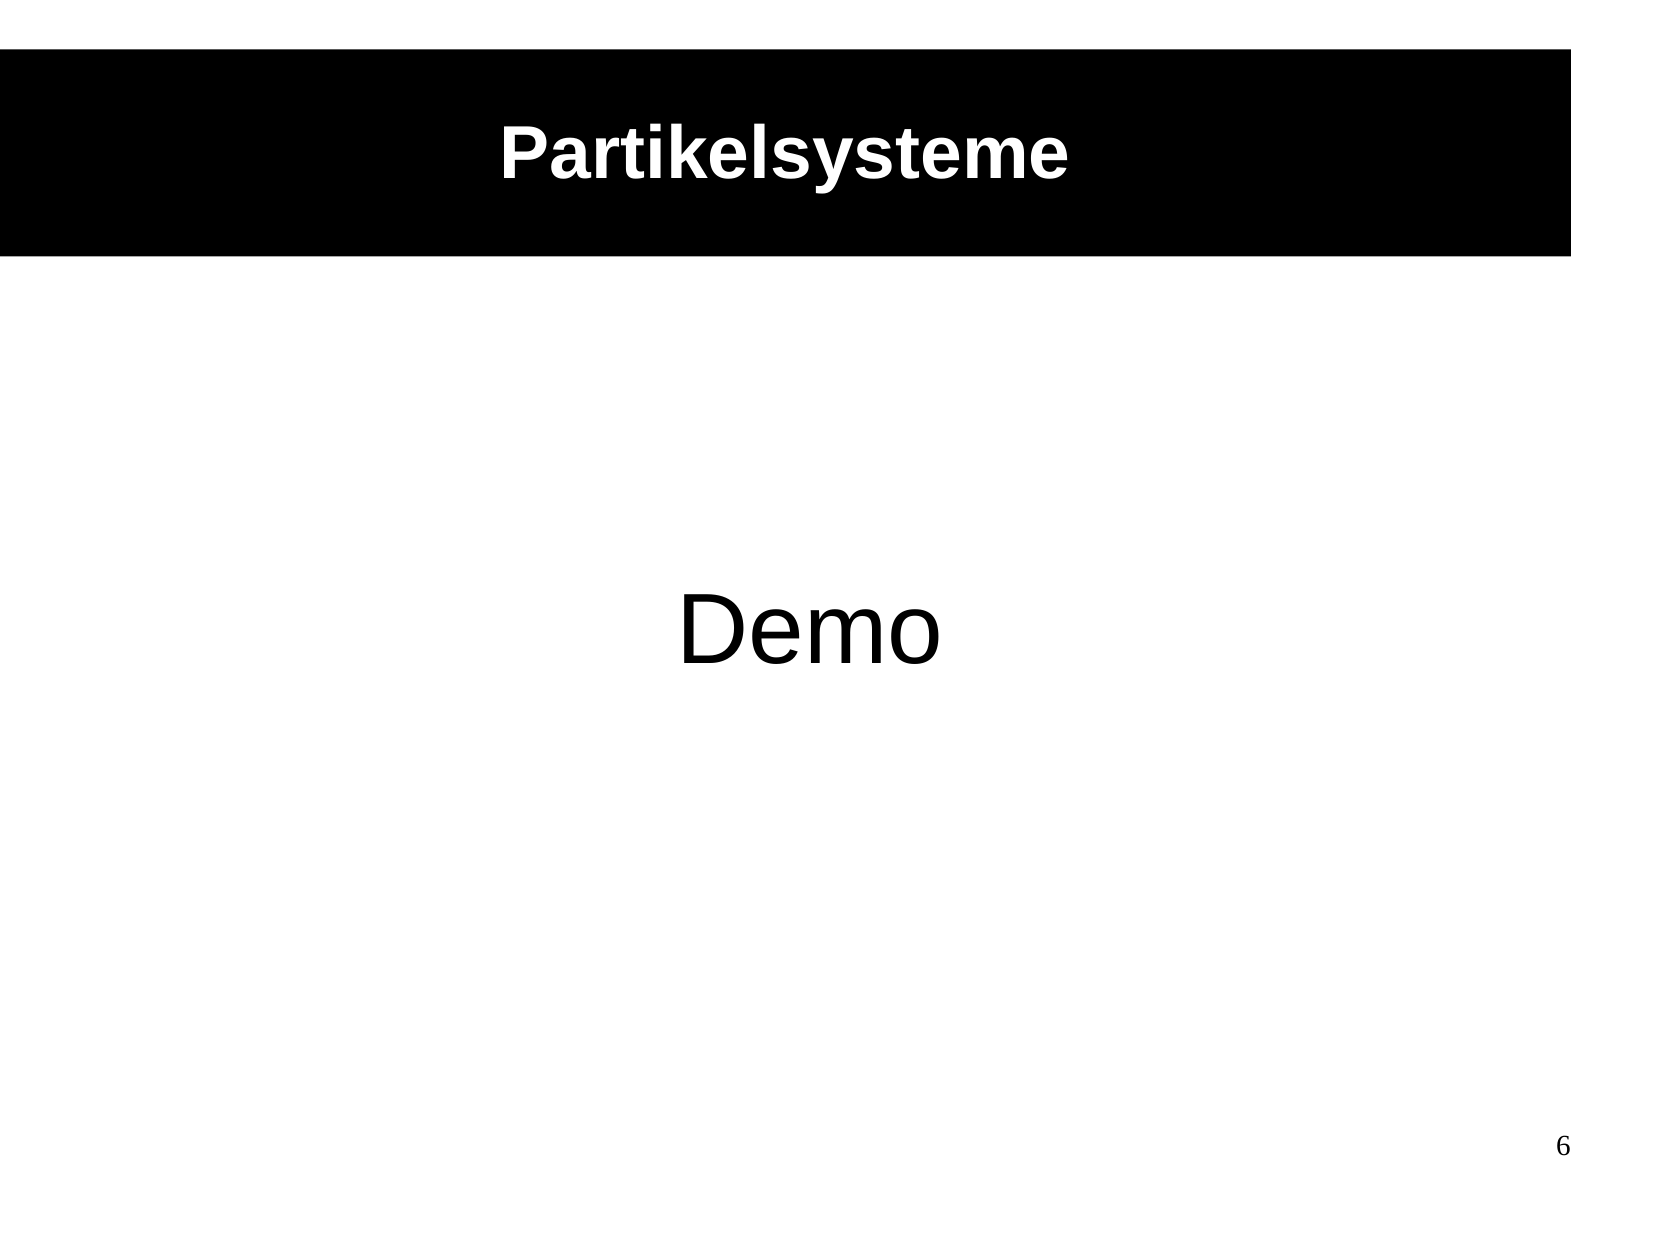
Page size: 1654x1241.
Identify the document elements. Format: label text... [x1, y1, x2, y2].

title Partikelsysteme [0, 49, 1571, 257]
list Demo [82, 290, 1538, 1010]
